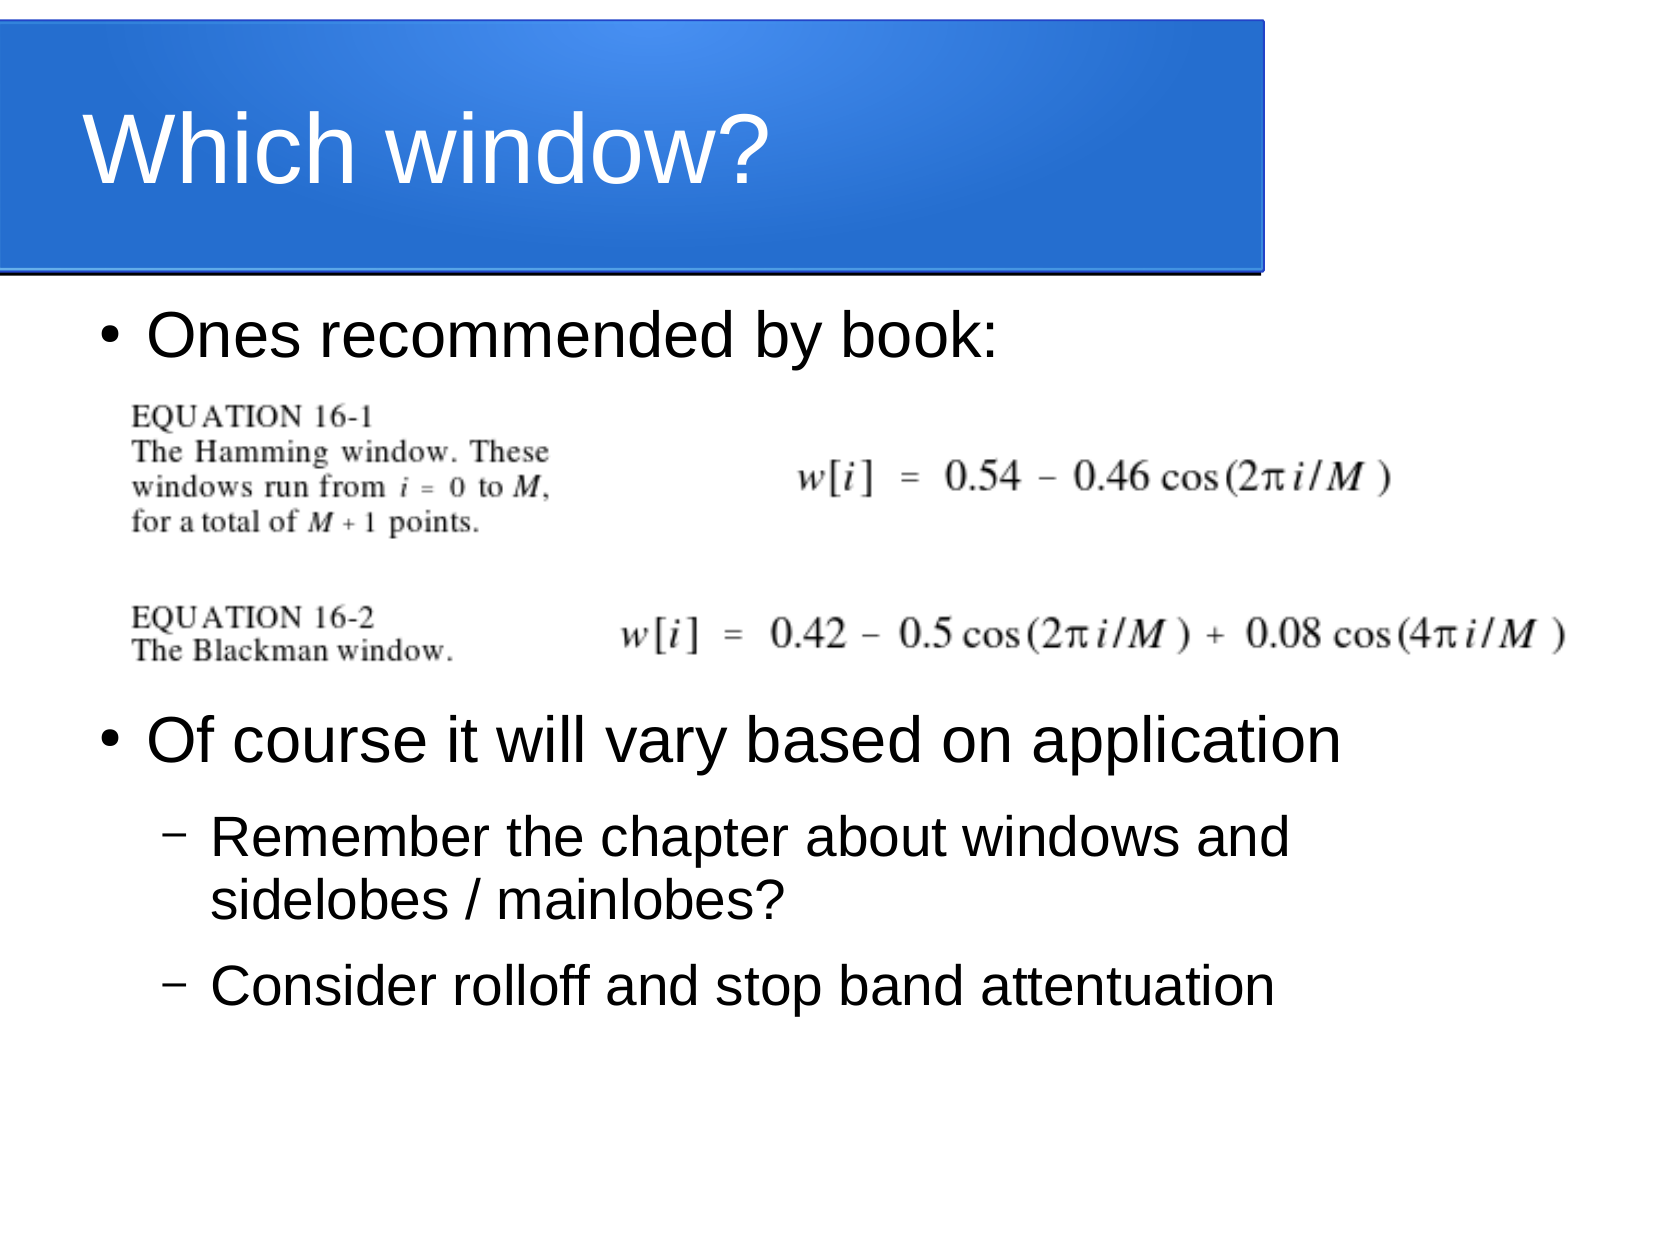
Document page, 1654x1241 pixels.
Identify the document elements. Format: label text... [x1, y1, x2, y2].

title Which window? [82, 47, 1235, 252]
list Ones recommended by book: Of course it will vary based on application Remember the chapter about windows and sidelobes / mainlobes? Consider rolloff and stop band attentuation [82, 299, 1571, 386]
list Ones recommended by book: Of course it will vary based on application Remember the chapter about windows and sidelobes / mainlobes? Consider rolloff and stop band attentuation [82, 706, 1571, 1019]
picture [82, 386, 1598, 706]
